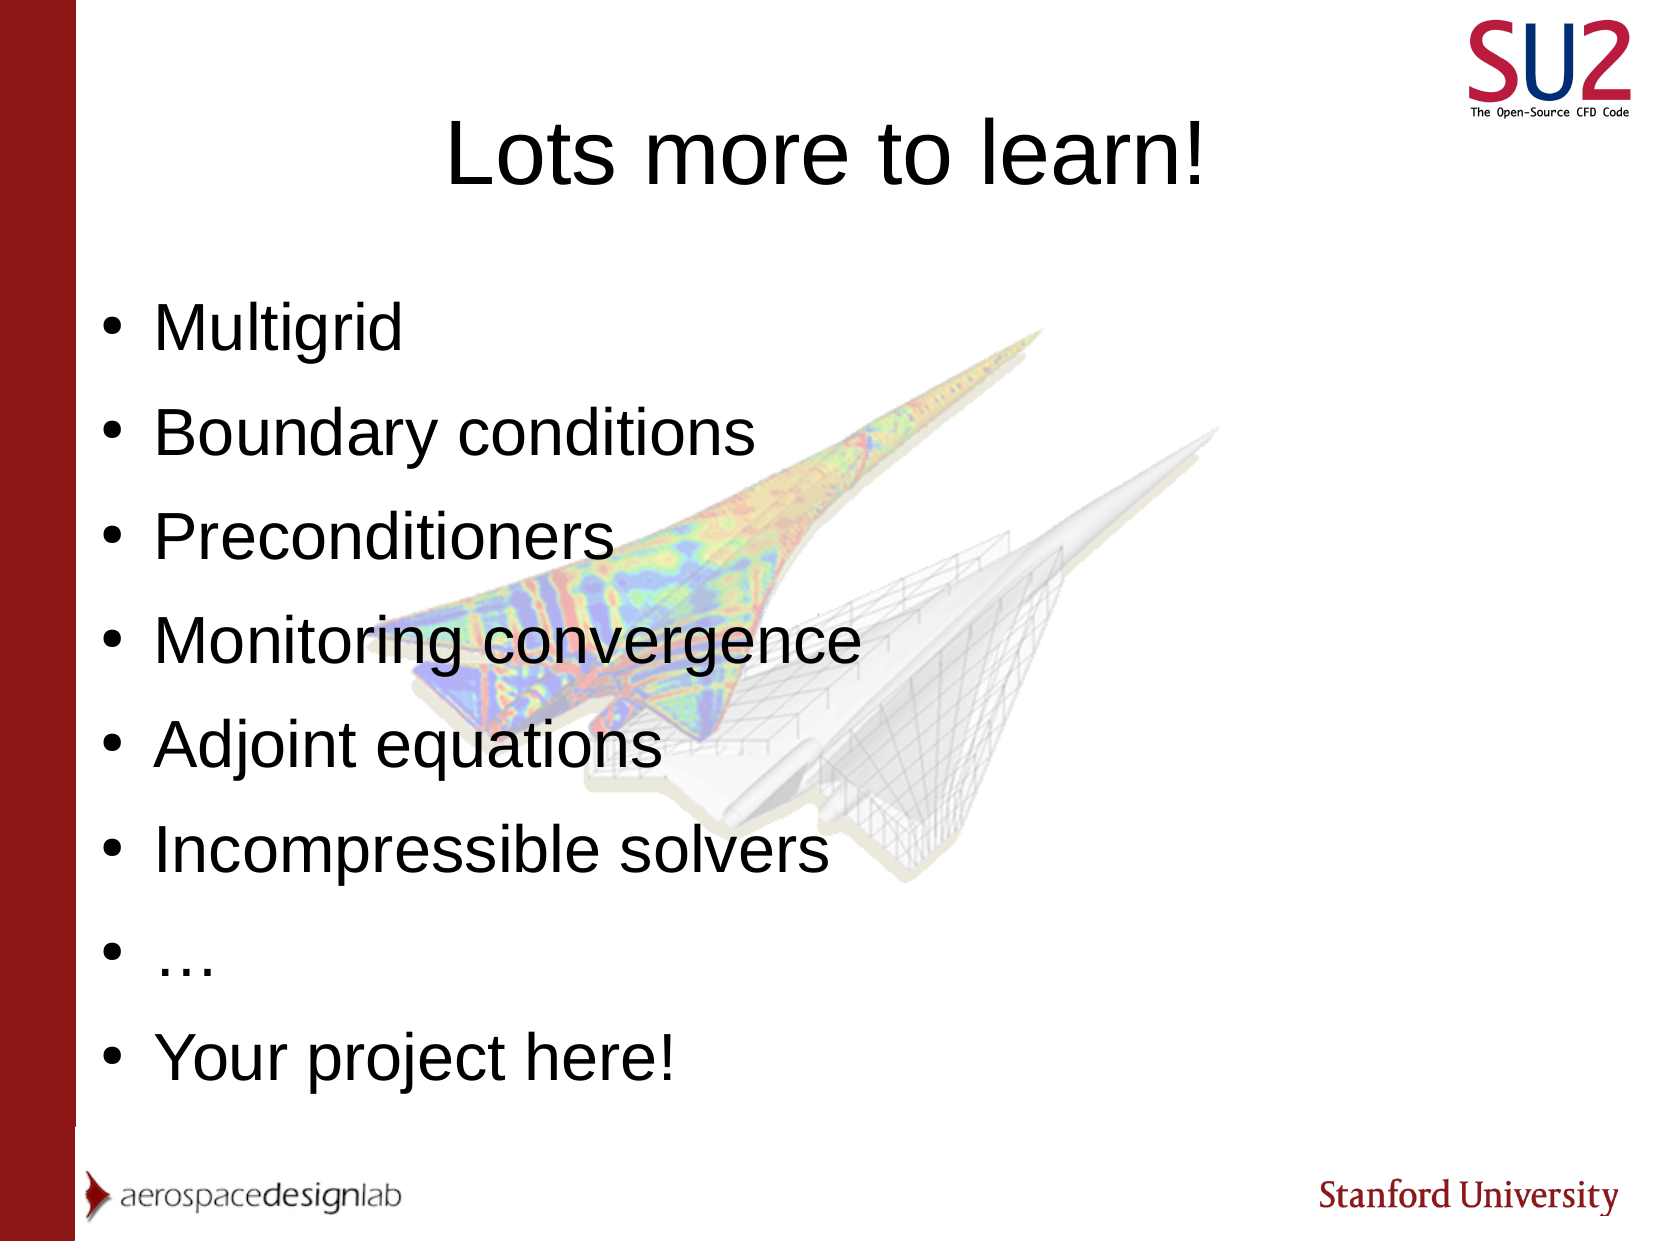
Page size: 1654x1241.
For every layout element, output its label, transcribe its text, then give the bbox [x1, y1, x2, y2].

picture [80, 1169, 406, 1224]
picture [1466, 17, 1635, 120]
list Multigrid Boundary conditions Preconditioners Monitoring convergence Adjoint equations Incompressible solvers … Your project here! [82, 290, 1571, 1109]
title Lots more to learn! [82, 49, 1571, 257]
